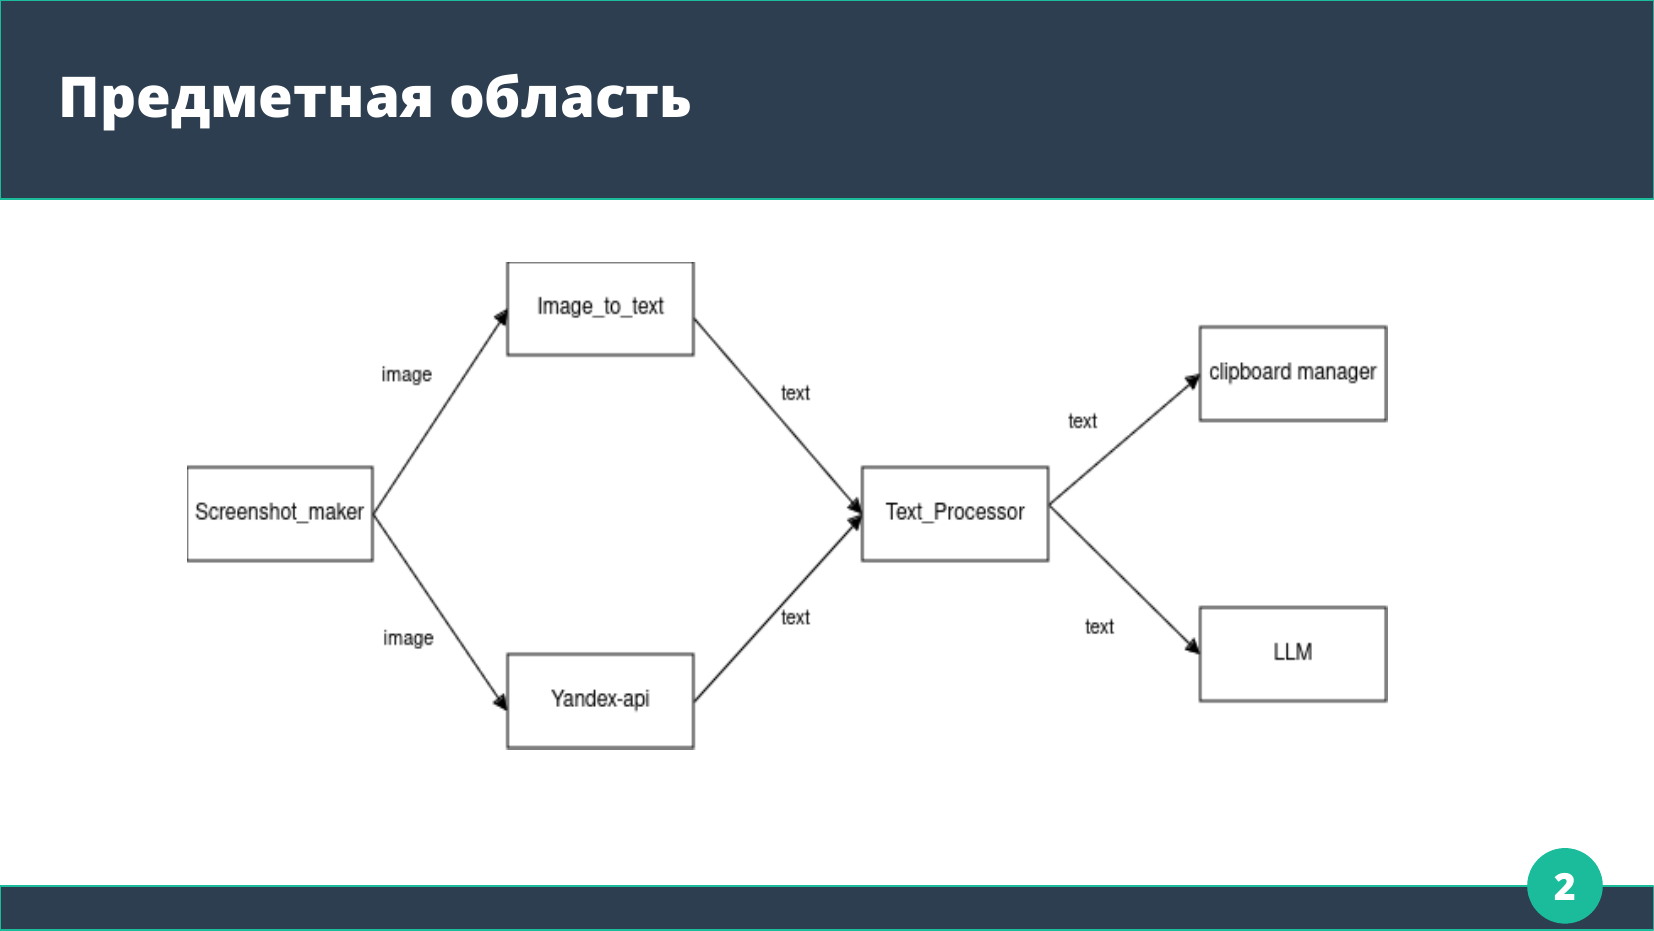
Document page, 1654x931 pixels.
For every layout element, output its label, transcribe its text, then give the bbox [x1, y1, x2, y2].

picture [187, 262, 1388, 751]
title Предметная область [59, 37, 1595, 156]
